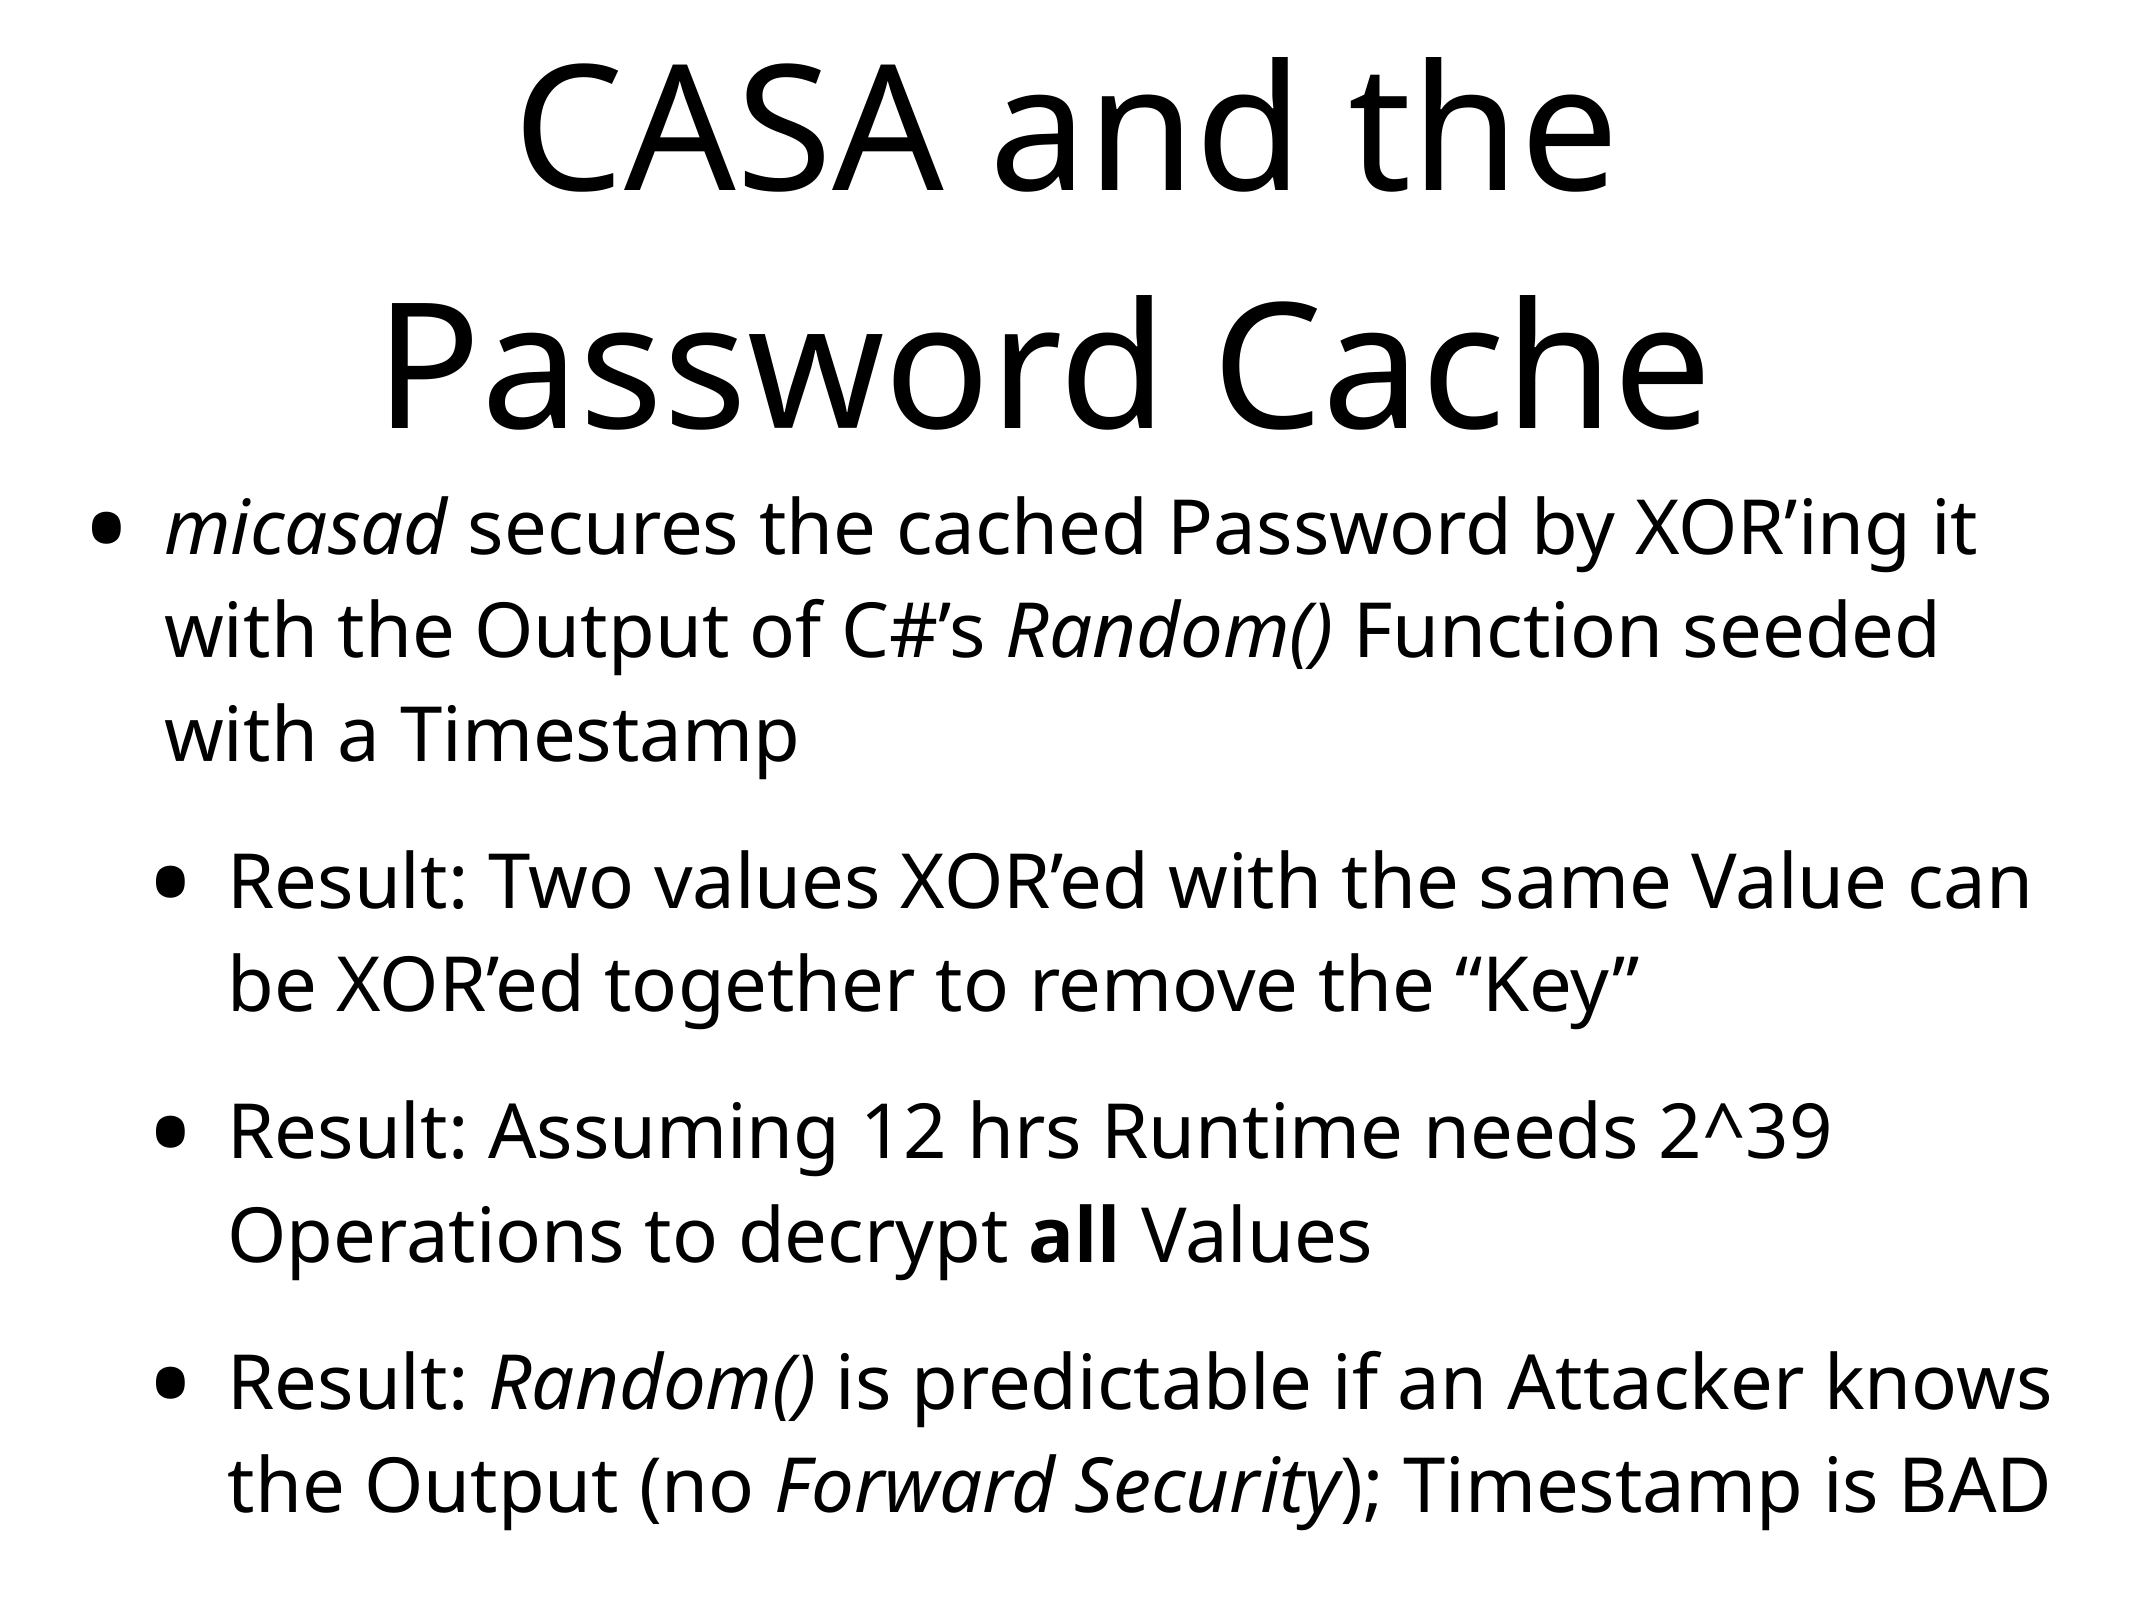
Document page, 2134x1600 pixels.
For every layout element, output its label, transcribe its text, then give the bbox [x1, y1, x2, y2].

title CASA and the Password Cache [208, 31, 1925, 452]
list micasad secures the cached Password by XOR’ing it with the Output of C#’s Random() Function seeded with a Timestamp Result: Two values XOR’ed with the same Value can be XOR’ed together to remove the “Key” Result: Assuming 12 hrs Runtime needs 2^39 Operations to decrypt all Values Result: Random() is predictable if an Attacker knows the Output (no Forward Security); Timestamp is BAD [29, 454, 2113, 1555]
